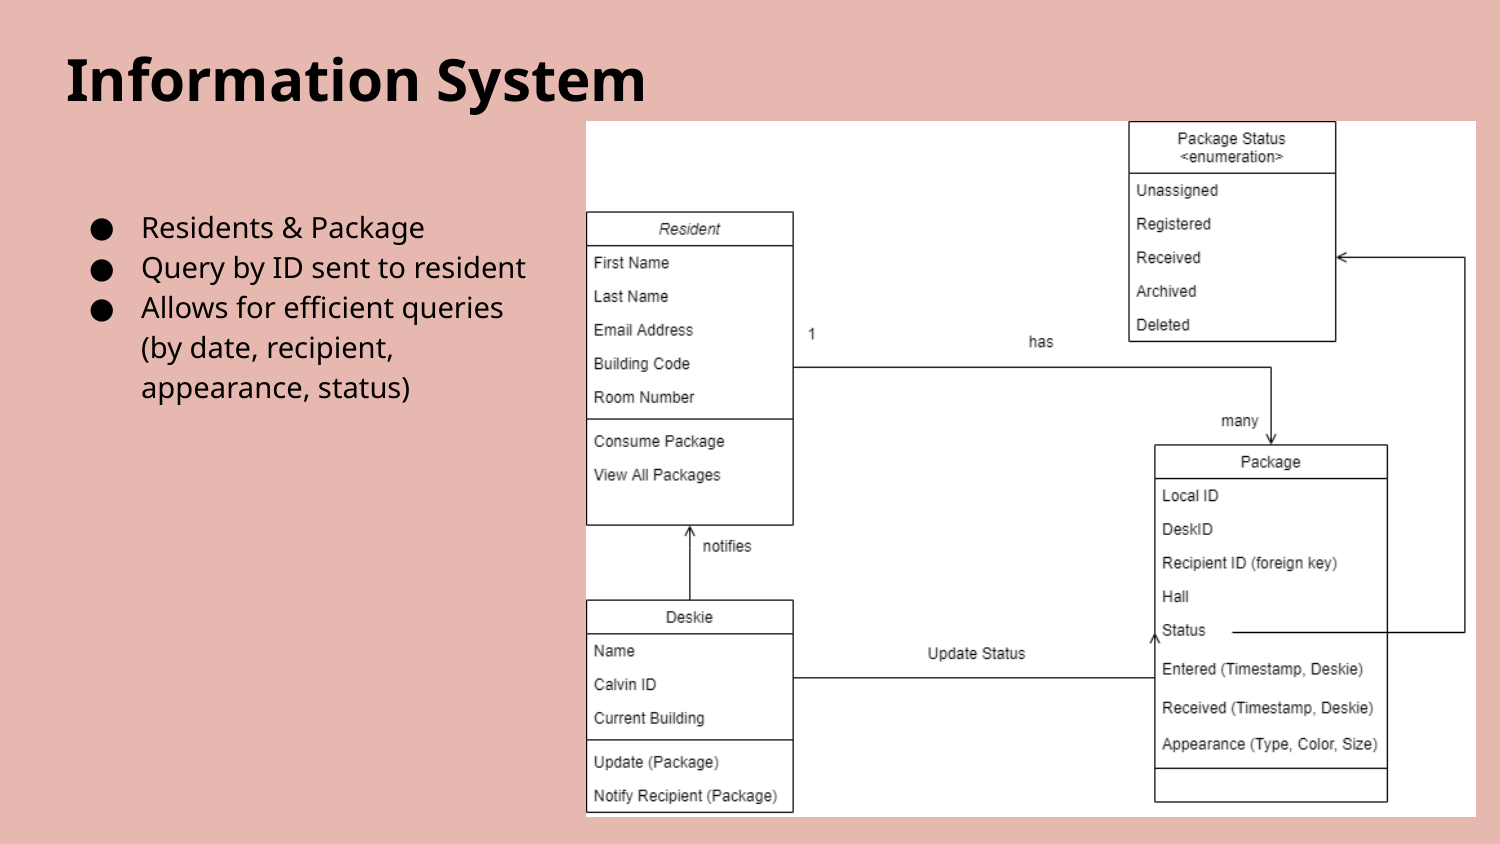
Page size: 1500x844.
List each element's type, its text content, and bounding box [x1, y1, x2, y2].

title Information System [51, 28, 1449, 122]
picture [586, 121, 1476, 817]
list Residents & Package Query by ID sent to resident Allows for efficient queries (by date, recipient, appearance, status) [51, 189, 553, 750]
